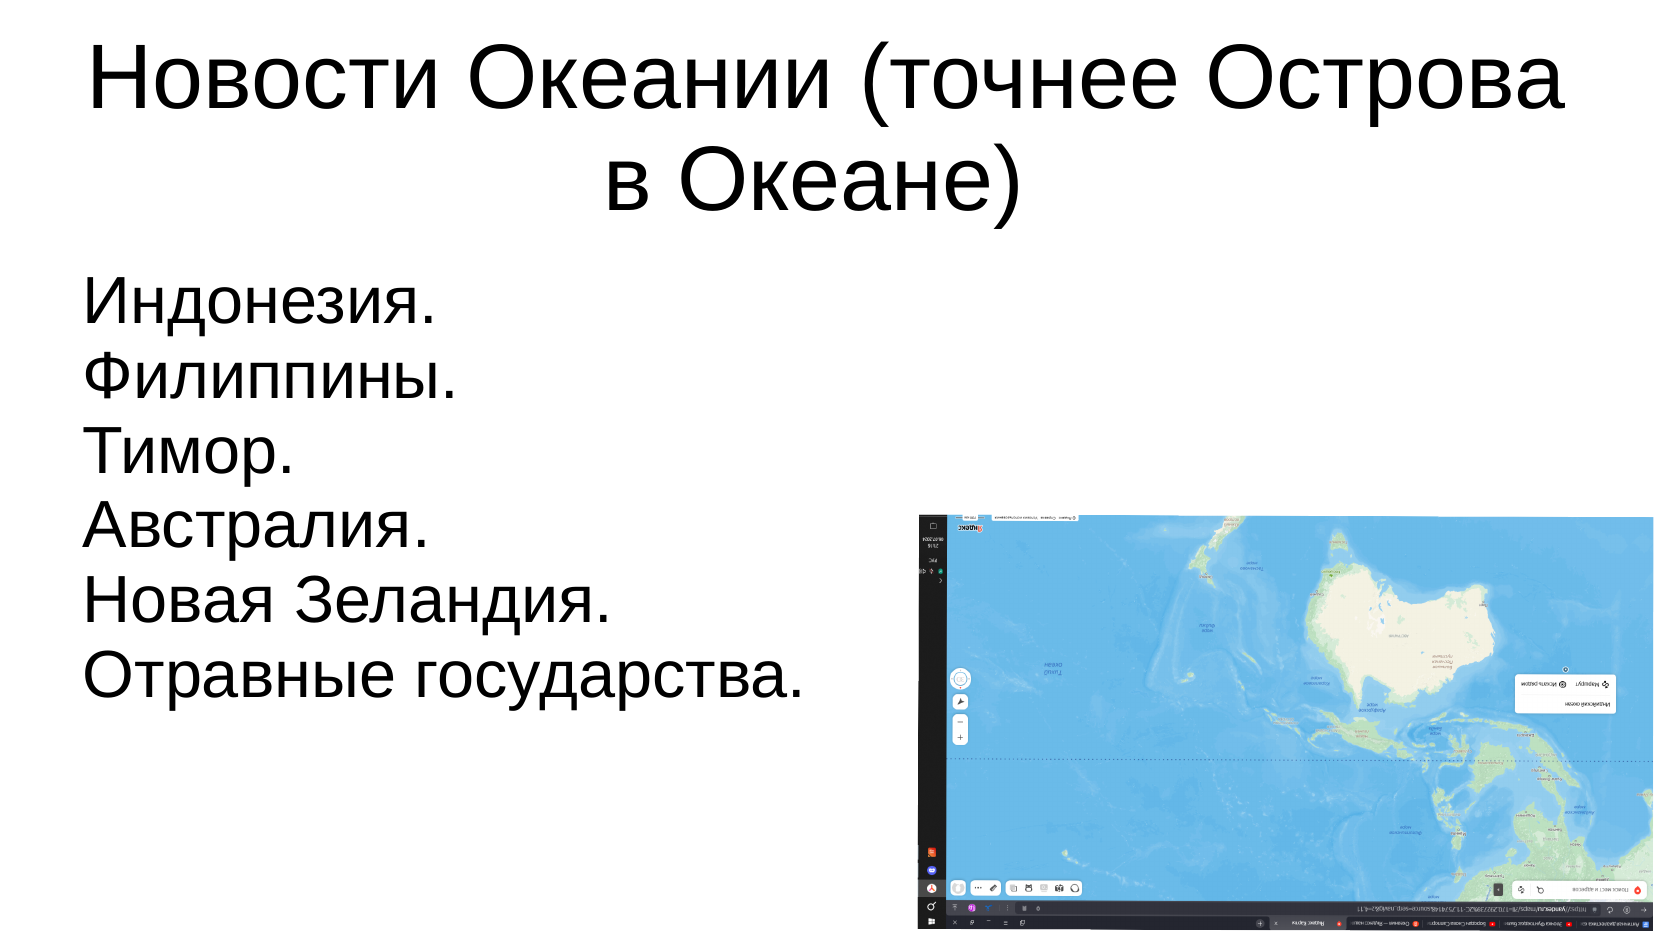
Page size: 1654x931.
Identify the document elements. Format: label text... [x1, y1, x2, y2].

title Новости Океании (точнее Острова в Океане) [82, 25, 1571, 217]
picture [917, 514, 1654, 931]
subtitle Индонезия. Филиппины. Тимор. Австралия. Новая Зеландия. Отравные государства. [82, 217, 1571, 758]
